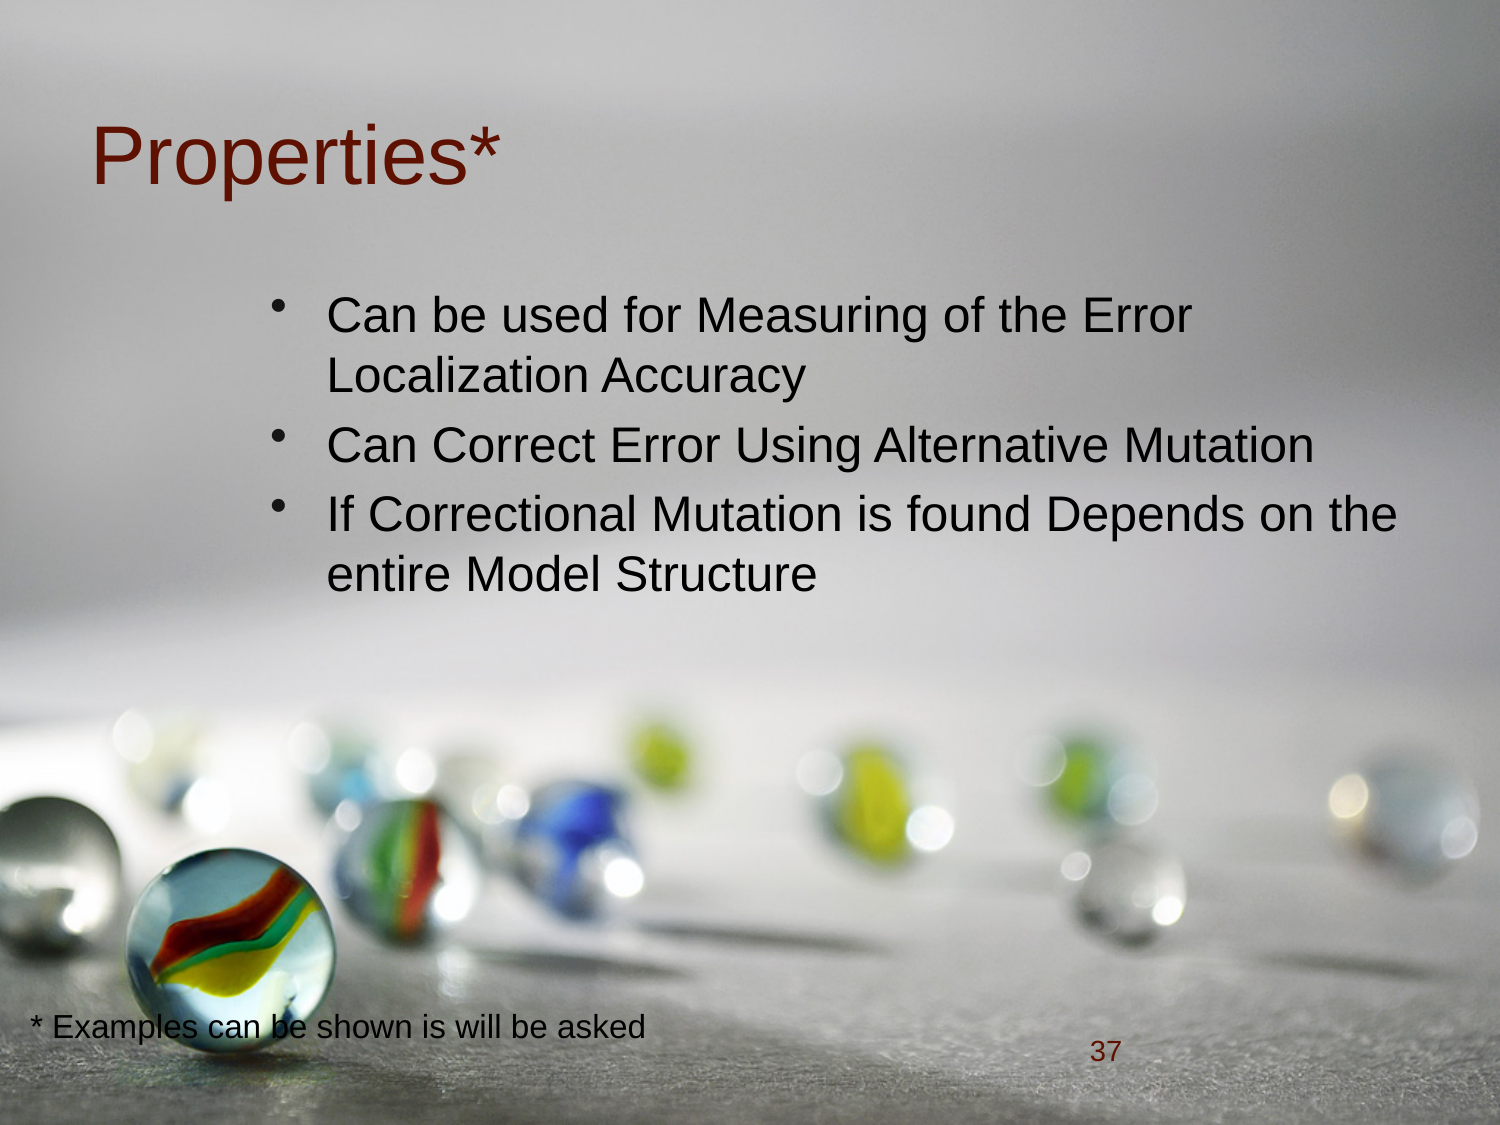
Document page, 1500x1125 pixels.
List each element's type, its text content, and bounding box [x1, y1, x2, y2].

text_box * Examples can be shown is will be asked [30, 1005, 1495, 1095]
list Can be used for Measuring of the Error Localization Accuracy Can Correct Error Using Alternative Mutation If Correctional Mutation is found Depends on the entire Model Structure [255, 274, 1425, 1005]
title Properties* [75, 57, 1425, 245]
picture [0, 0, 1500, 1125]
